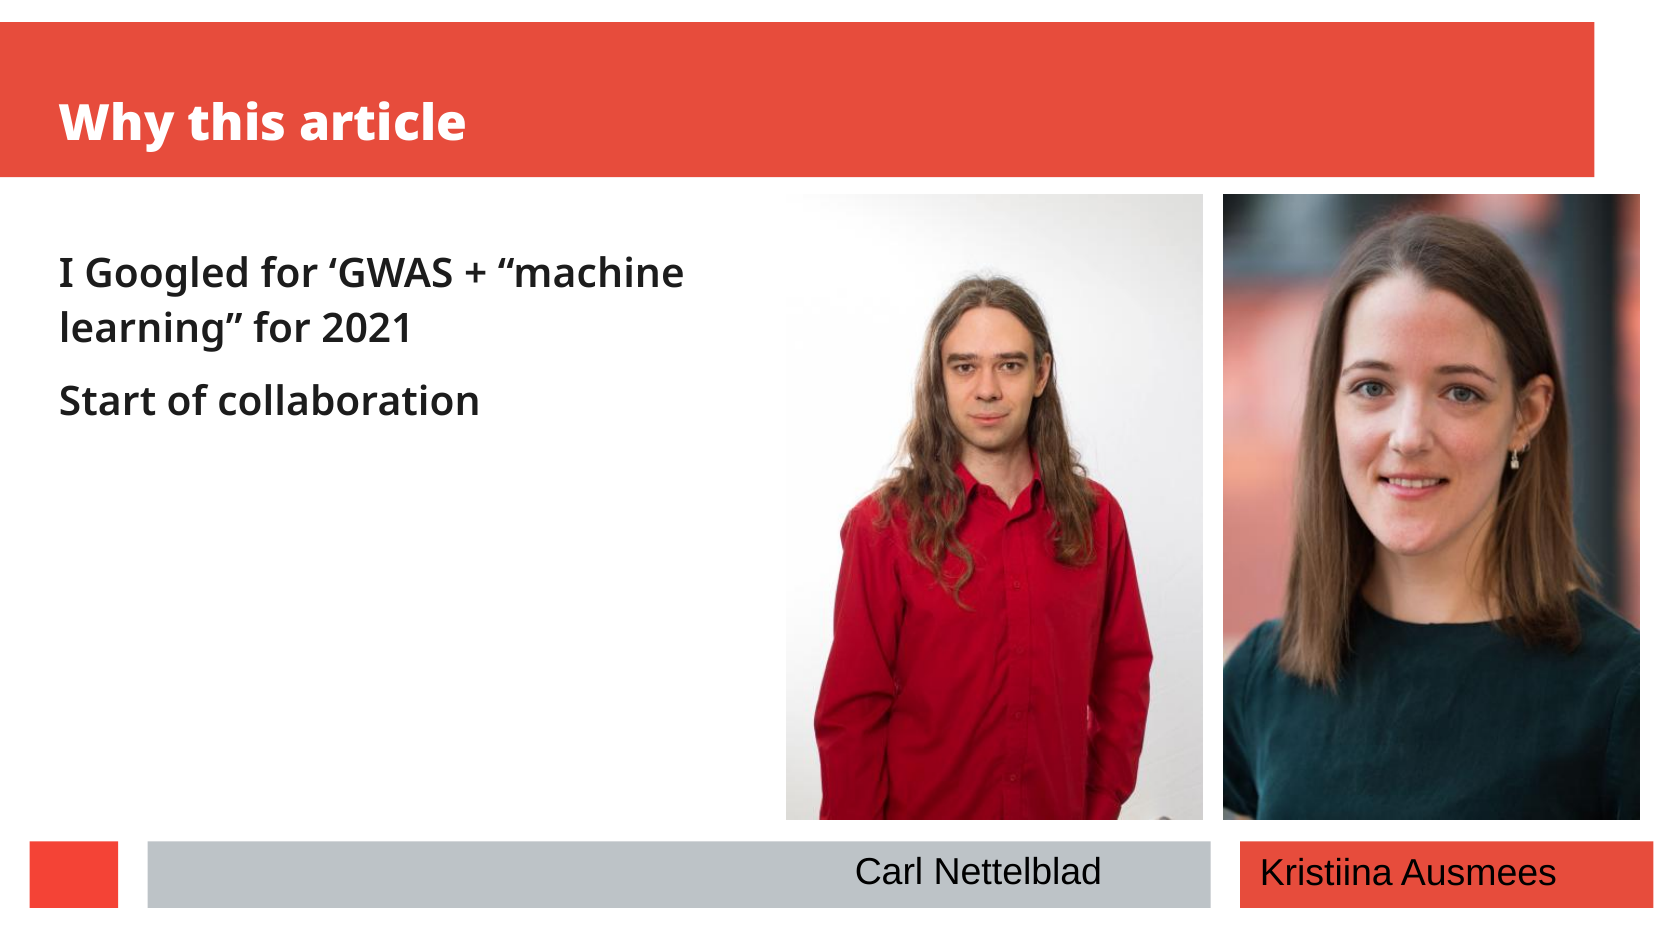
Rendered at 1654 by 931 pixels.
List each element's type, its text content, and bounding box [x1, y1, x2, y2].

text_box Carl Nettelblad [840, 843, 1126, 901]
picture [786, 194, 1203, 820]
text_box Kristiina Ausmees [1245, 844, 1636, 905]
picture [1223, 194, 1640, 820]
list I Googled for ‘GWAS + “machine learning” for 2021 Start of collaboration [59, 243, 766, 820]
title Why this article [59, 44, 1595, 156]
